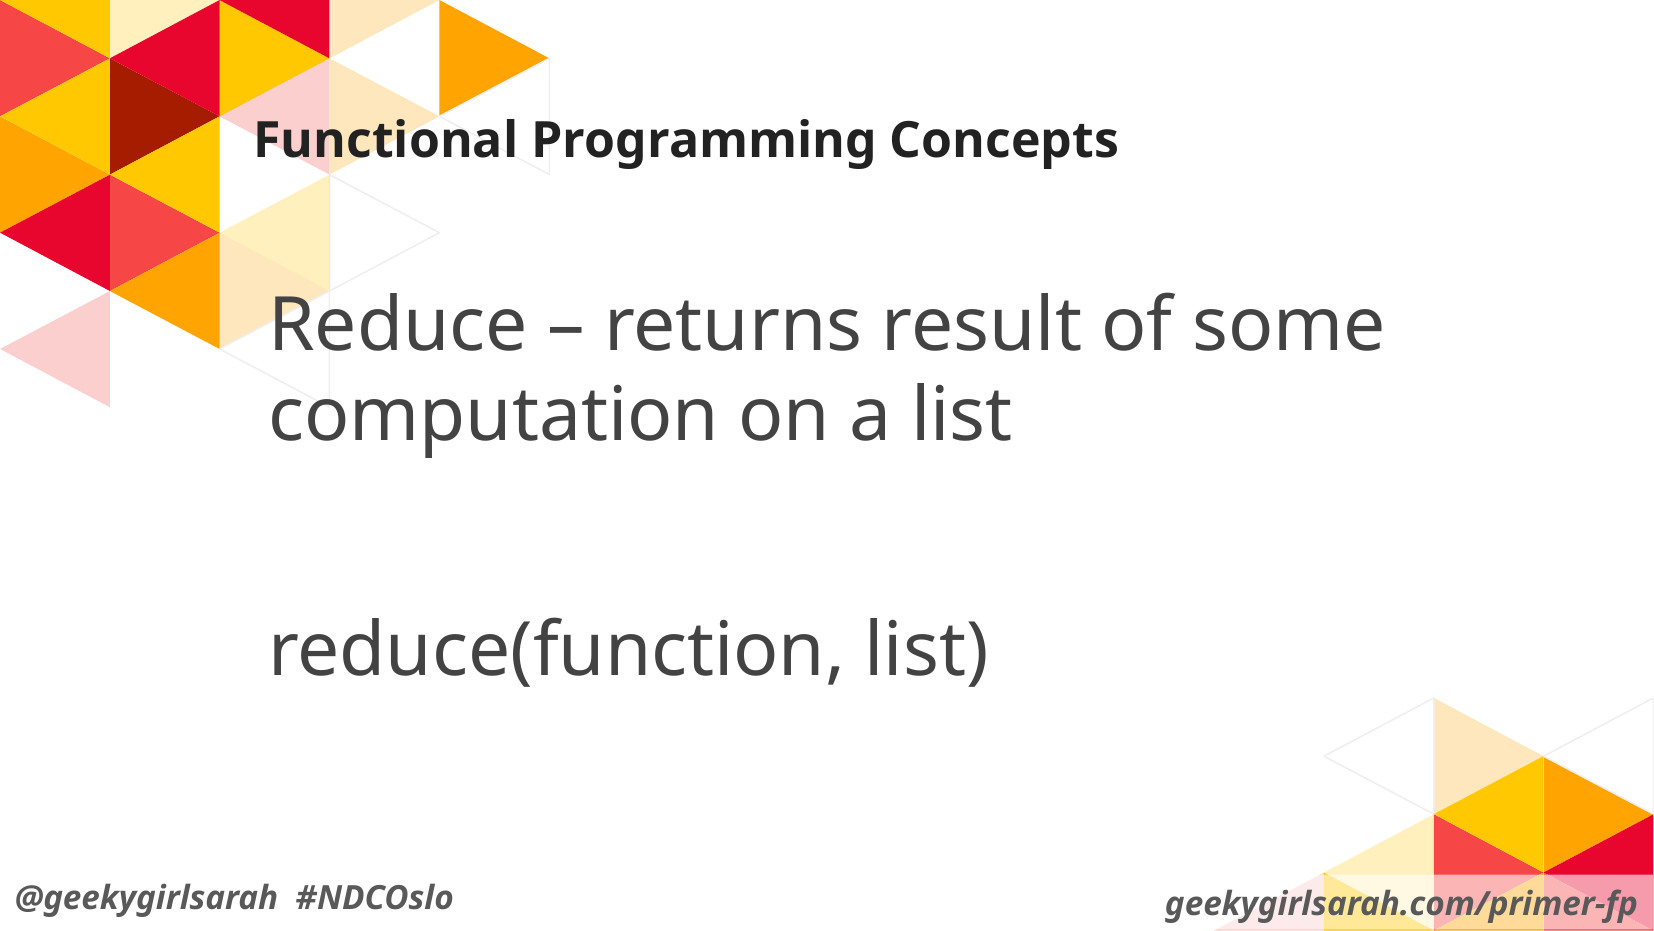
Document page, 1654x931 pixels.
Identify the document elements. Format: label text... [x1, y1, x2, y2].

list Reduce – returns result of some computation on a list reduce(function, list) [238, 260, 1406, 786]
title Functional Programming Concepts [238, 61, 1406, 183]
